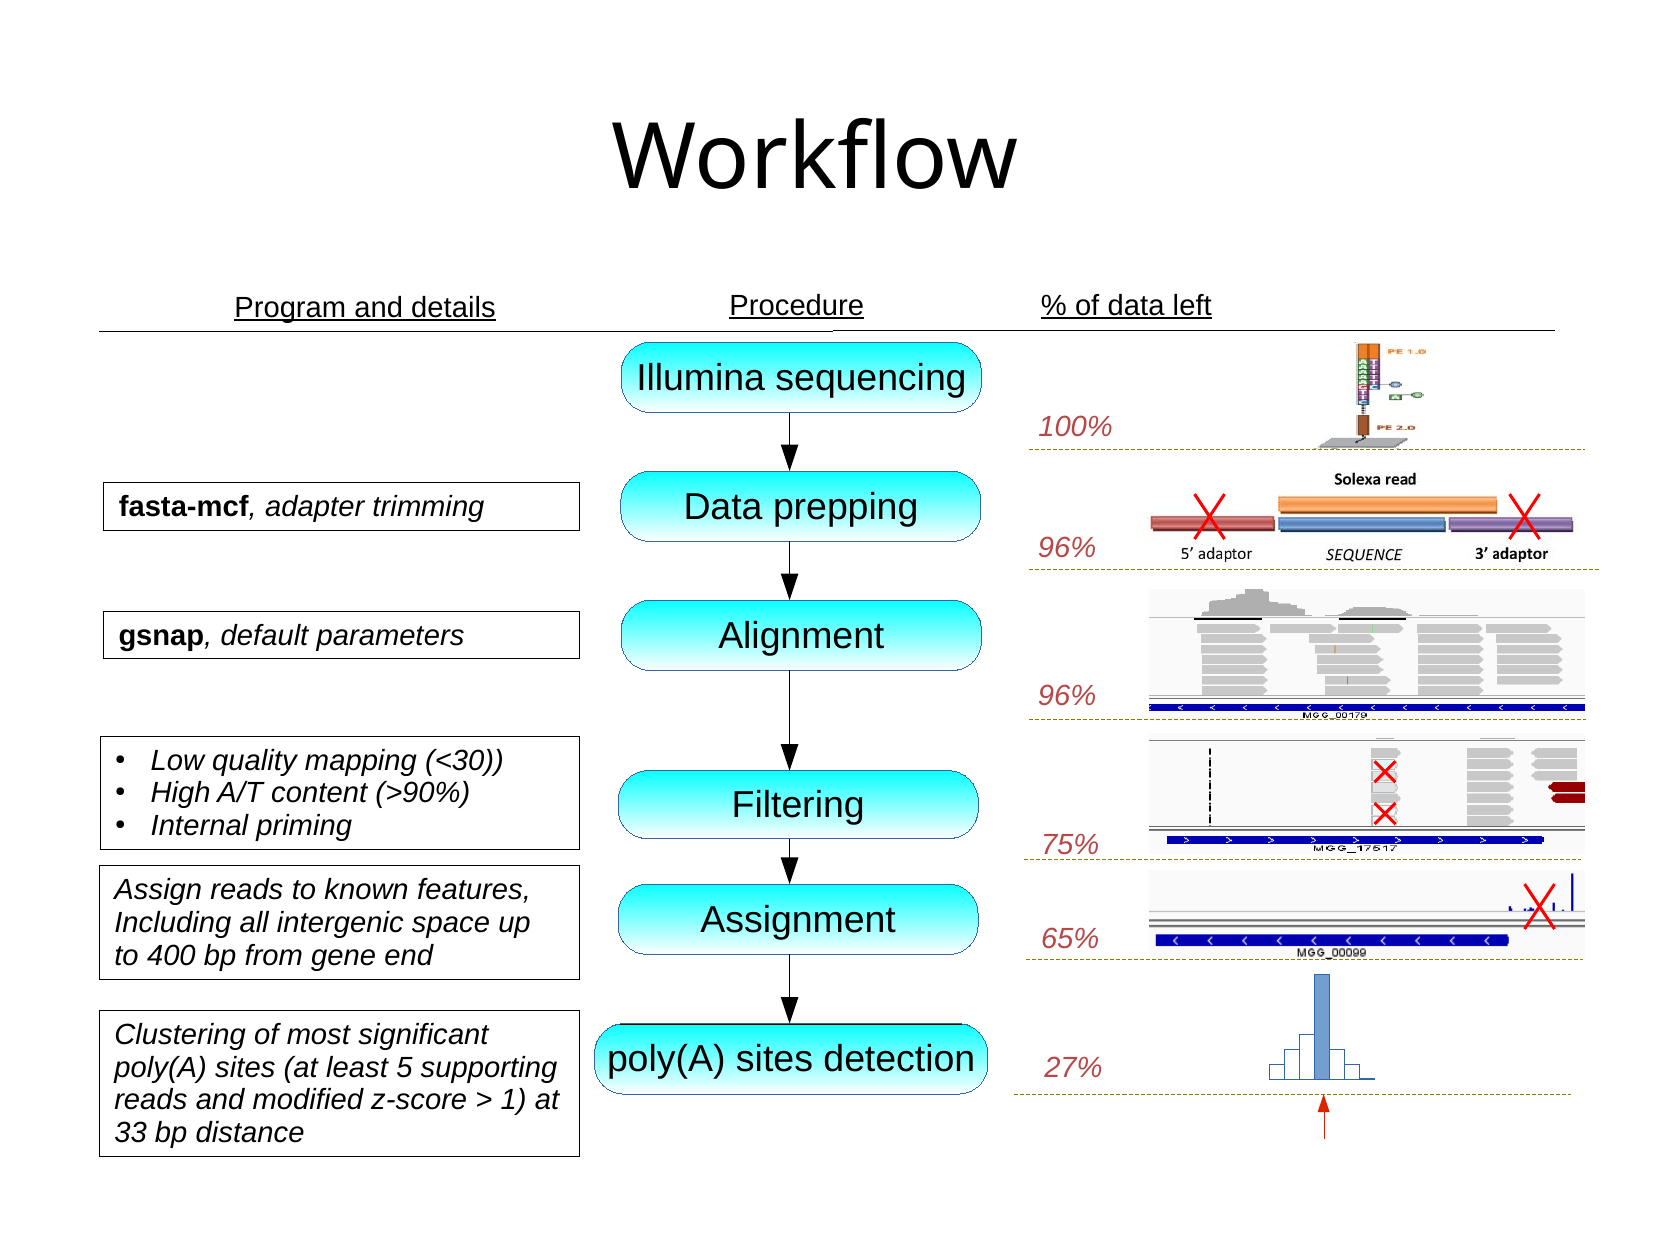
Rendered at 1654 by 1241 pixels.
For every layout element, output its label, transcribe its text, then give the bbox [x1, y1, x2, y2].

text_box % of data left [1026, 281, 1228, 330]
text_box Low quality mapping (<30)) High A/T content (>90%) Internal priming [100, 736, 580, 850]
picture [1143, 463, 1585, 576]
text_box fasta-mcf, adapter trimming [103, 482, 580, 531]
text_box Program and details [219, 283, 512, 332]
text_box 96% [1023, 671, 1120, 720]
text_box Assign reads to known features, Including all intergenic space up to 400 bp from gene end [99, 865, 580, 980]
text_box Assignment [618, 884, 979, 955]
text_box Filtering [618, 770, 979, 839]
title Workflow [82, 49, 1571, 257]
text_box 100% [1023, 402, 1137, 451]
picture [1314, 342, 1445, 450]
text_box poly(A) sites detection [594, 1023, 988, 1095]
text_box 27% [1029, 1044, 1126, 1092]
text_box Alignment [621, 600, 982, 671]
text_box Procedure [714, 281, 880, 330]
text_box Clustering of most significant poly(A) sites (at least 5 supporting reads and modified z-score > 1) at 33 bp distance [99, 1010, 580, 1157]
text_box 65% [1026, 914, 1123, 962]
text_box [1269, 974, 1375, 1080]
picture [1149, 870, 1585, 960]
text_box 96% [1023, 523, 1120, 571]
picture [1149, 589, 1585, 722]
text_box 75% [1026, 820, 1123, 868]
text_box Illumina sequencing [621, 342, 982, 413]
picture [1149, 733, 1585, 855]
text_box gsnap, default parameters [103, 611, 580, 659]
text_box Data prepping [620, 471, 981, 542]
